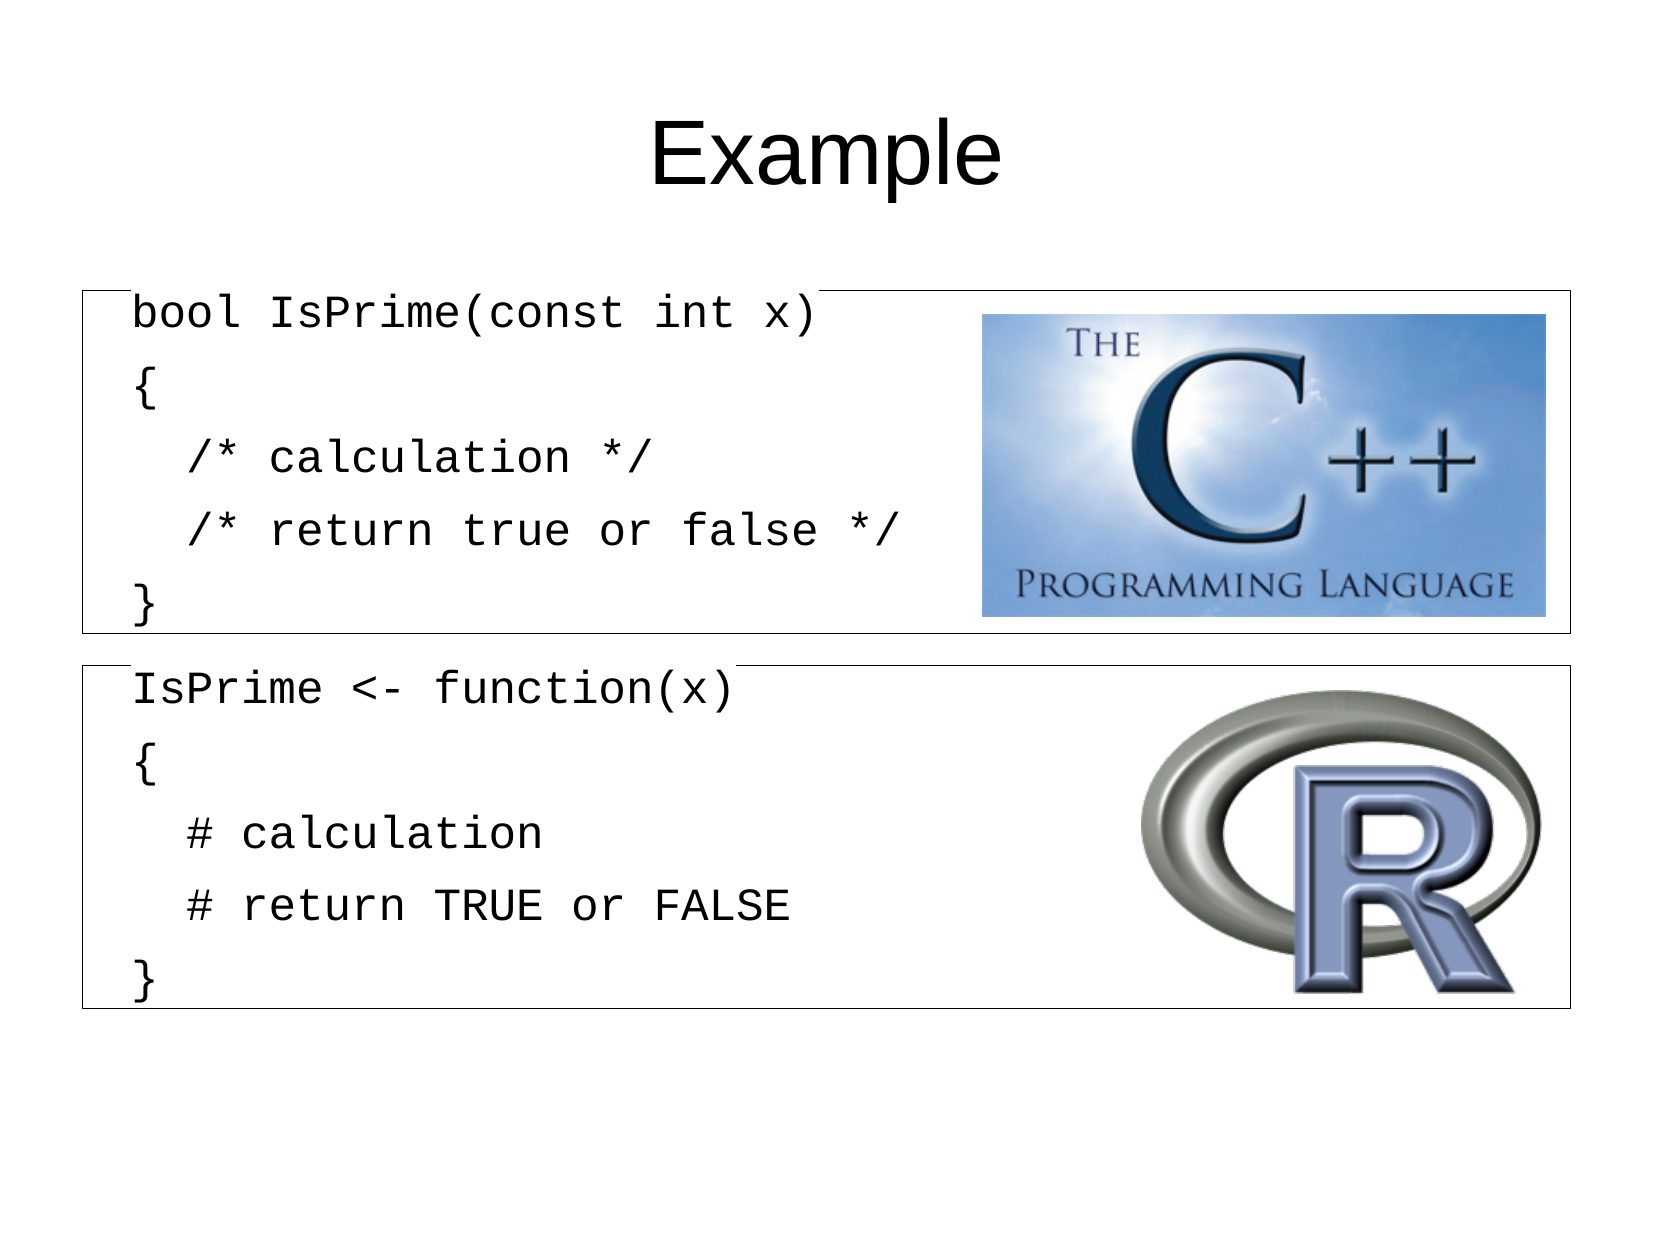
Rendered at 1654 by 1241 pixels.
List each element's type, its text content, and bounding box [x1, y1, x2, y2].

picture [982, 314, 1546, 617]
list bool IsPrime(const int x) { /* calculation */ /* return true or false */ } [82, 290, 1571, 634]
list IsPrime <- function(x) { # calculation # return TRUE or FALSE } [82, 665, 1571, 1009]
title Example [82, 49, 1571, 257]
picture [1140, 689, 1542, 995]
